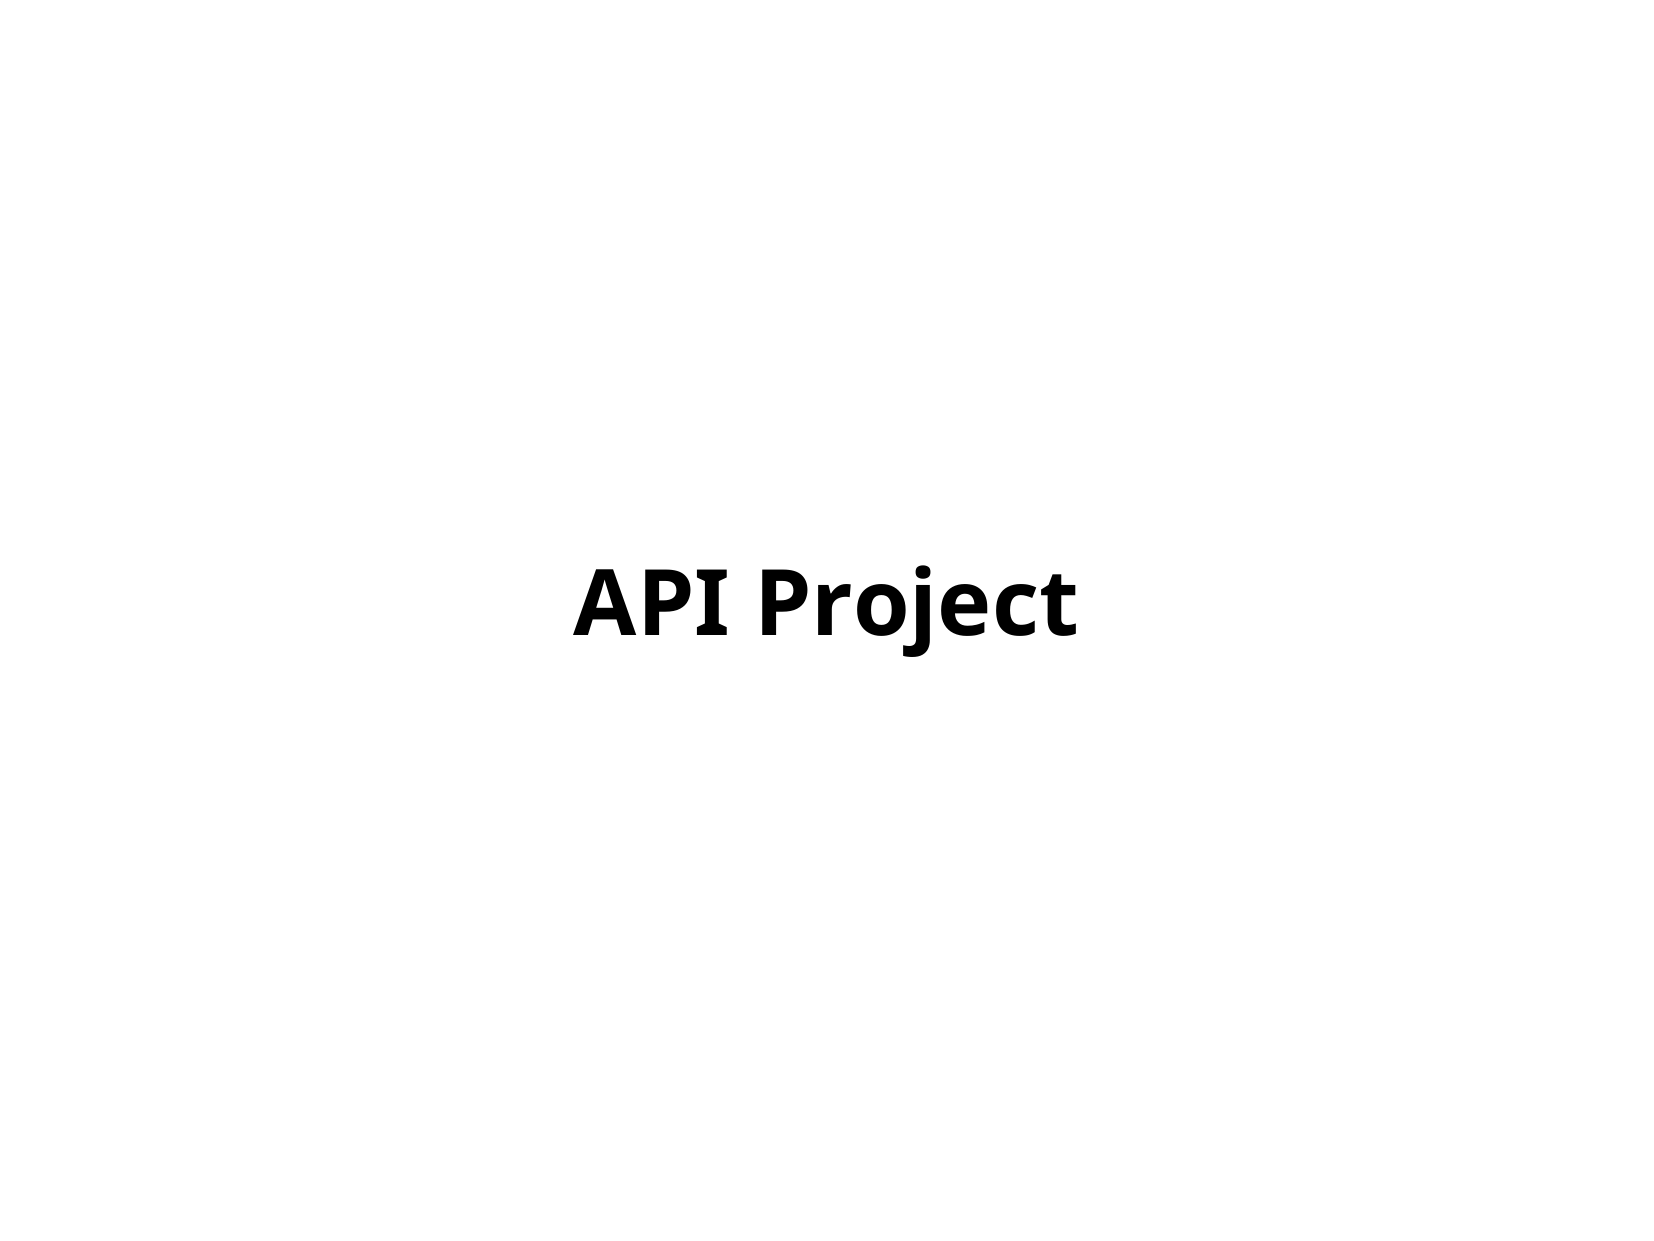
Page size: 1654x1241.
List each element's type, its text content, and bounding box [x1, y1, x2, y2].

title API Project [82, 501, 1571, 709]
